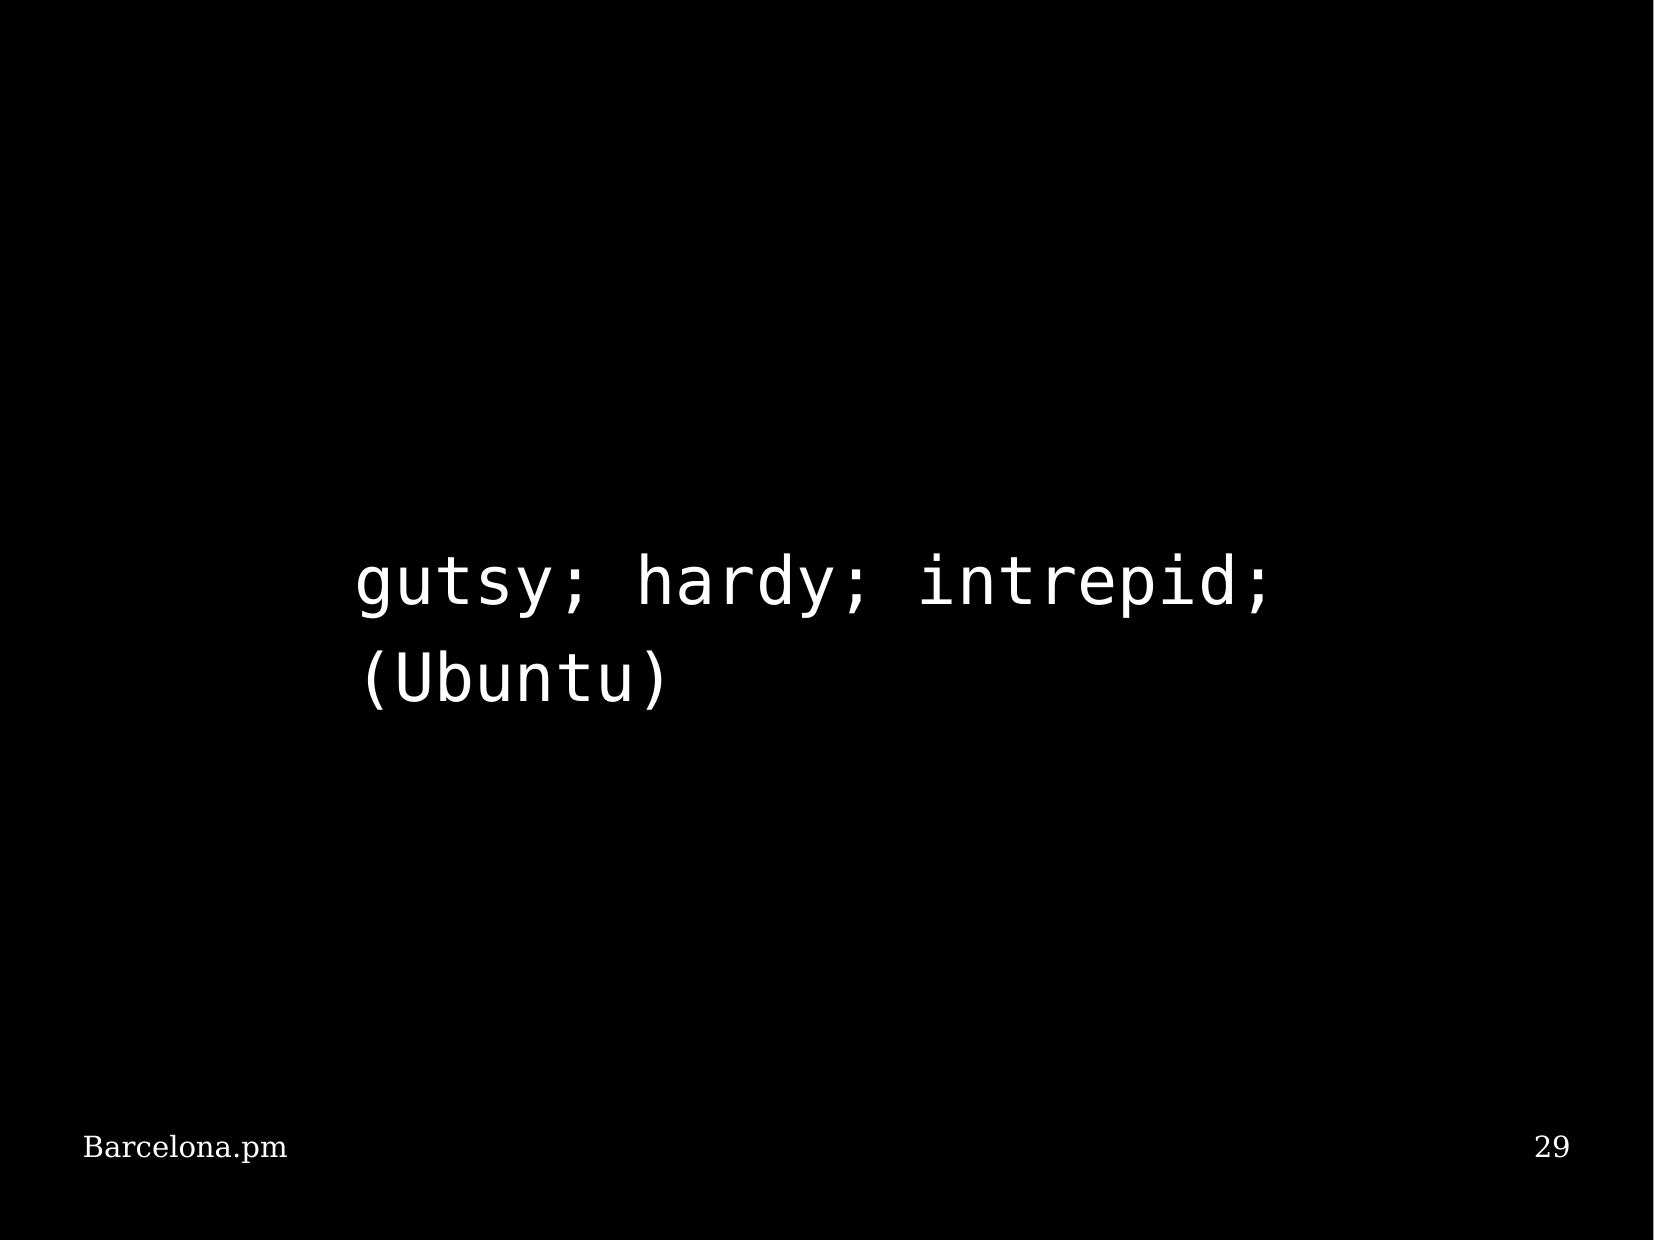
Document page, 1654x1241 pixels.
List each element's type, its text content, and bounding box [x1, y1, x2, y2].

title gutsy; hardy; intrepid; (Ubuntu) [354, 177, 1300, 1063]
